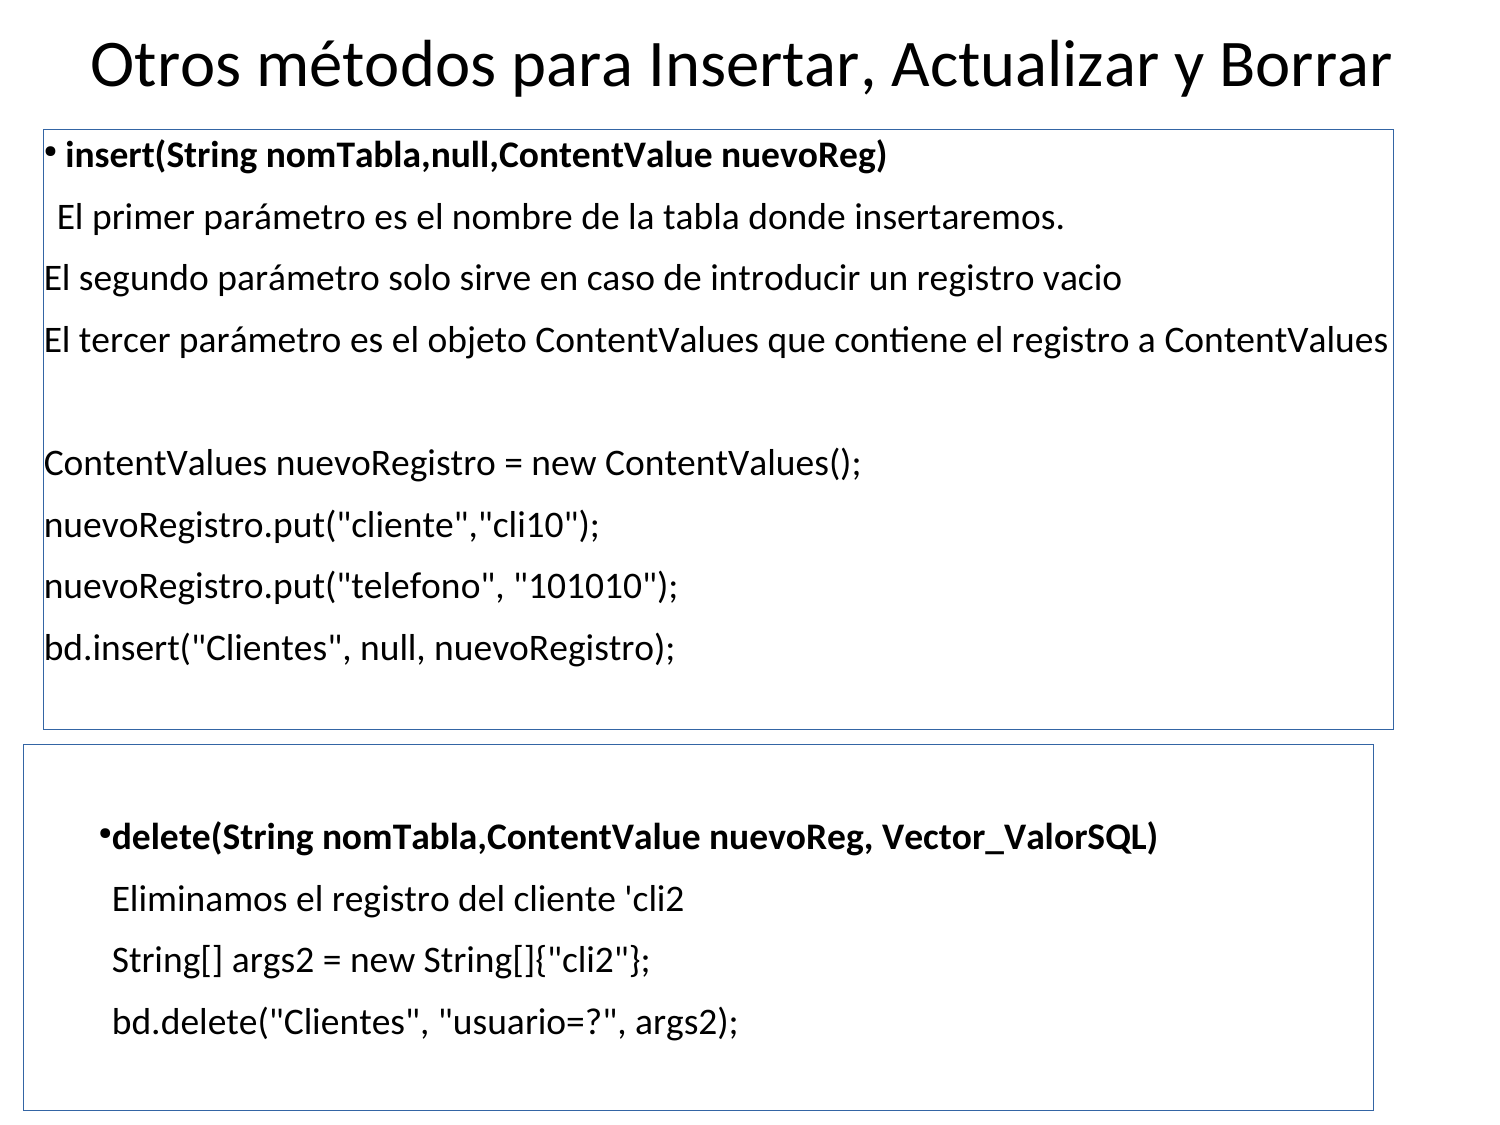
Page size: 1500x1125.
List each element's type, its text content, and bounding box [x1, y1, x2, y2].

text_box delete(String nomTabla,ContentValue nuevoReg, Vector_ValorSQL) Eliminamos el registro del cliente 'cli2 String[] args2 = new String[]{"cli2"}; bd.delete("Clientes", "usuario=?", args2); [23, 744, 1374, 1111]
subtitle insert(String nomTabla,null,ContentValue nuevoReg) El primer parámetro es el nombre de la tabla donde insertaremos. El segundo parámetro solo sirve en caso de introducir un registro vacio El tercer parámetro es el objeto ContentValues que contiene el registro a ContentValues ContentValues nuevoRegistro = new ContentValues(); nuevoRegistro.put("cliente","cli10"); nuevoRegistro.put("telefono", "101010"); bd.insert("Clientes", null, nuevoRegistro); [43, 129, 1394, 730]
title Otros métodos para Insertar, Actualizar y Borrar [67, 11, 1418, 108]
